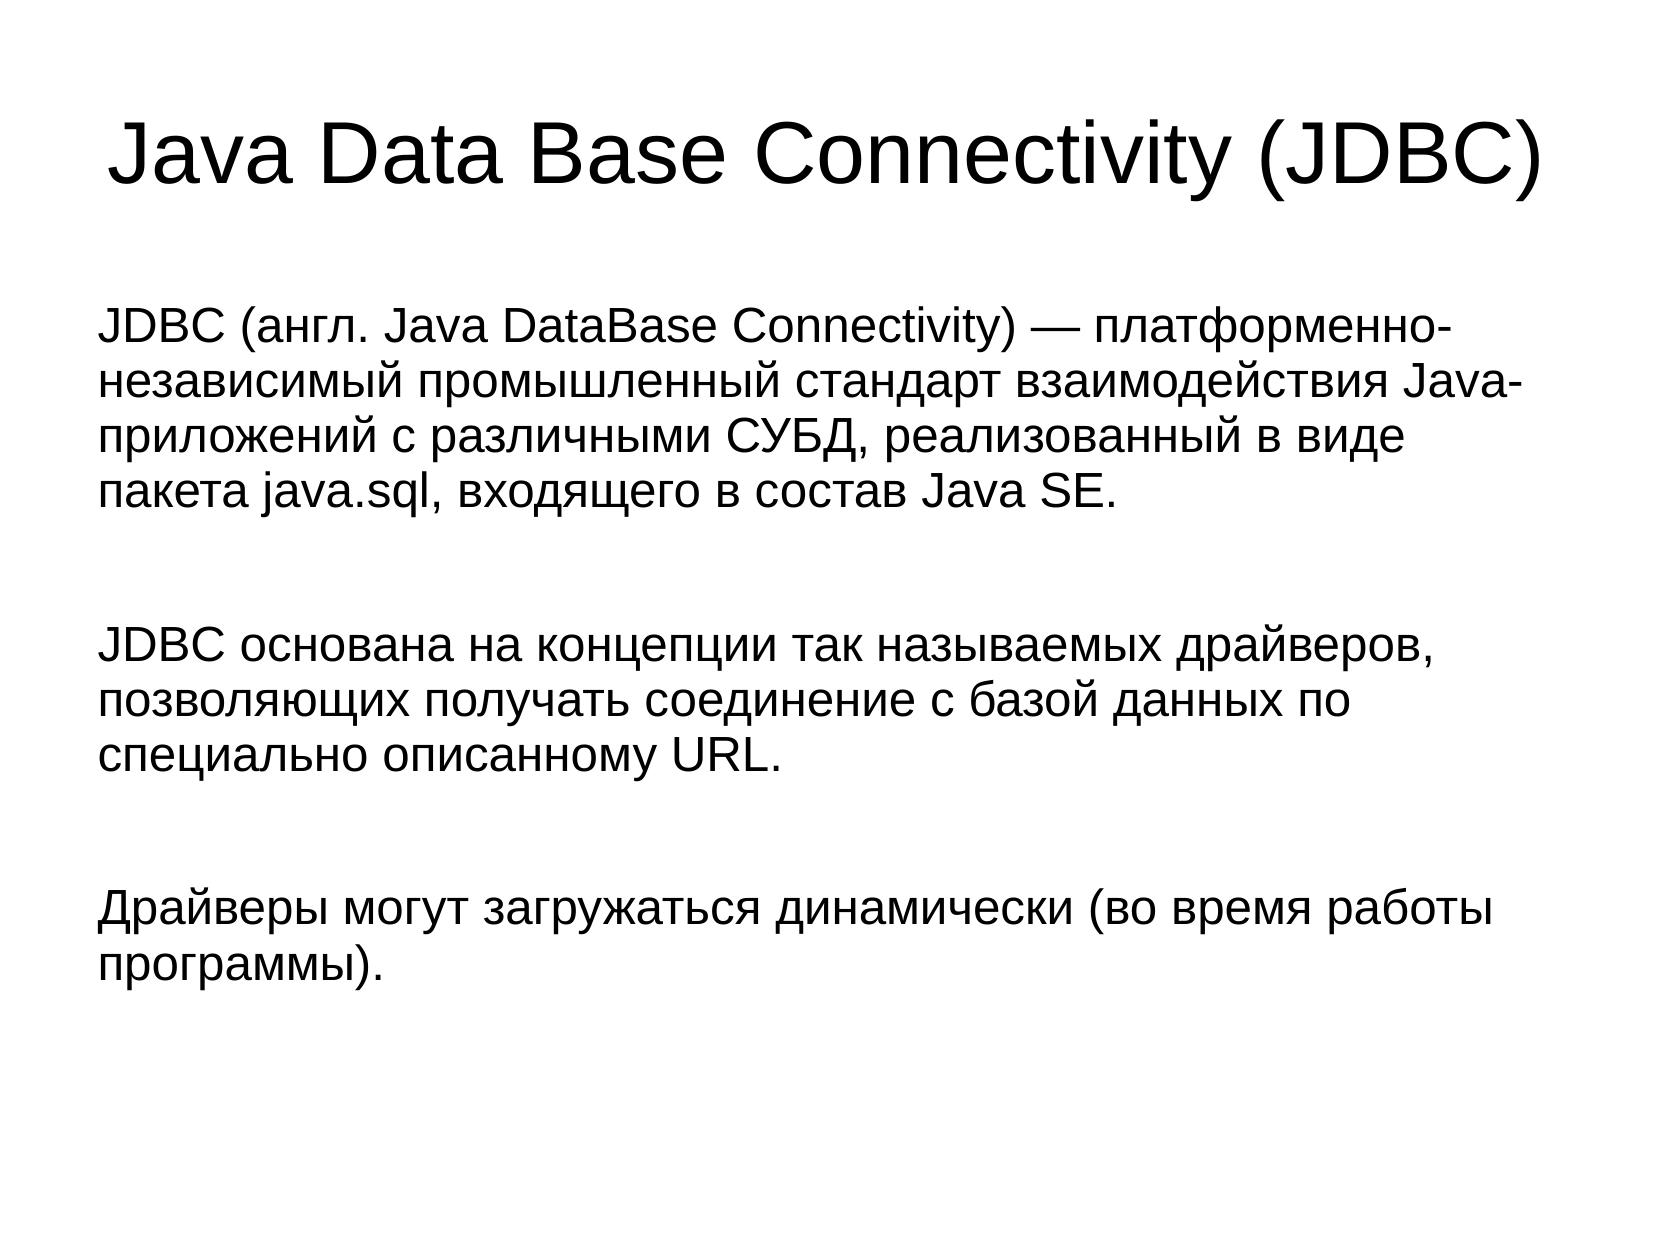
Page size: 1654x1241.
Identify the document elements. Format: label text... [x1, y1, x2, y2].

title Java Data Base Connectivity (JDBC) [82, 49, 1571, 257]
list JDBC (англ. Java DataBase Connectivity) — платформенно-независимый промышленный стандарт взаимодействия Java-приложений с различными СУБД, реализованный в виде пакета java.sql, входящего в состав Java SE. JDBC основана на концепции так называемых драйверов, позволяющих получать соединение с базой данных по специально описанному URL. Драйверы могут загружаться динамически (во время работы программы). [82, 290, 1571, 1010]
